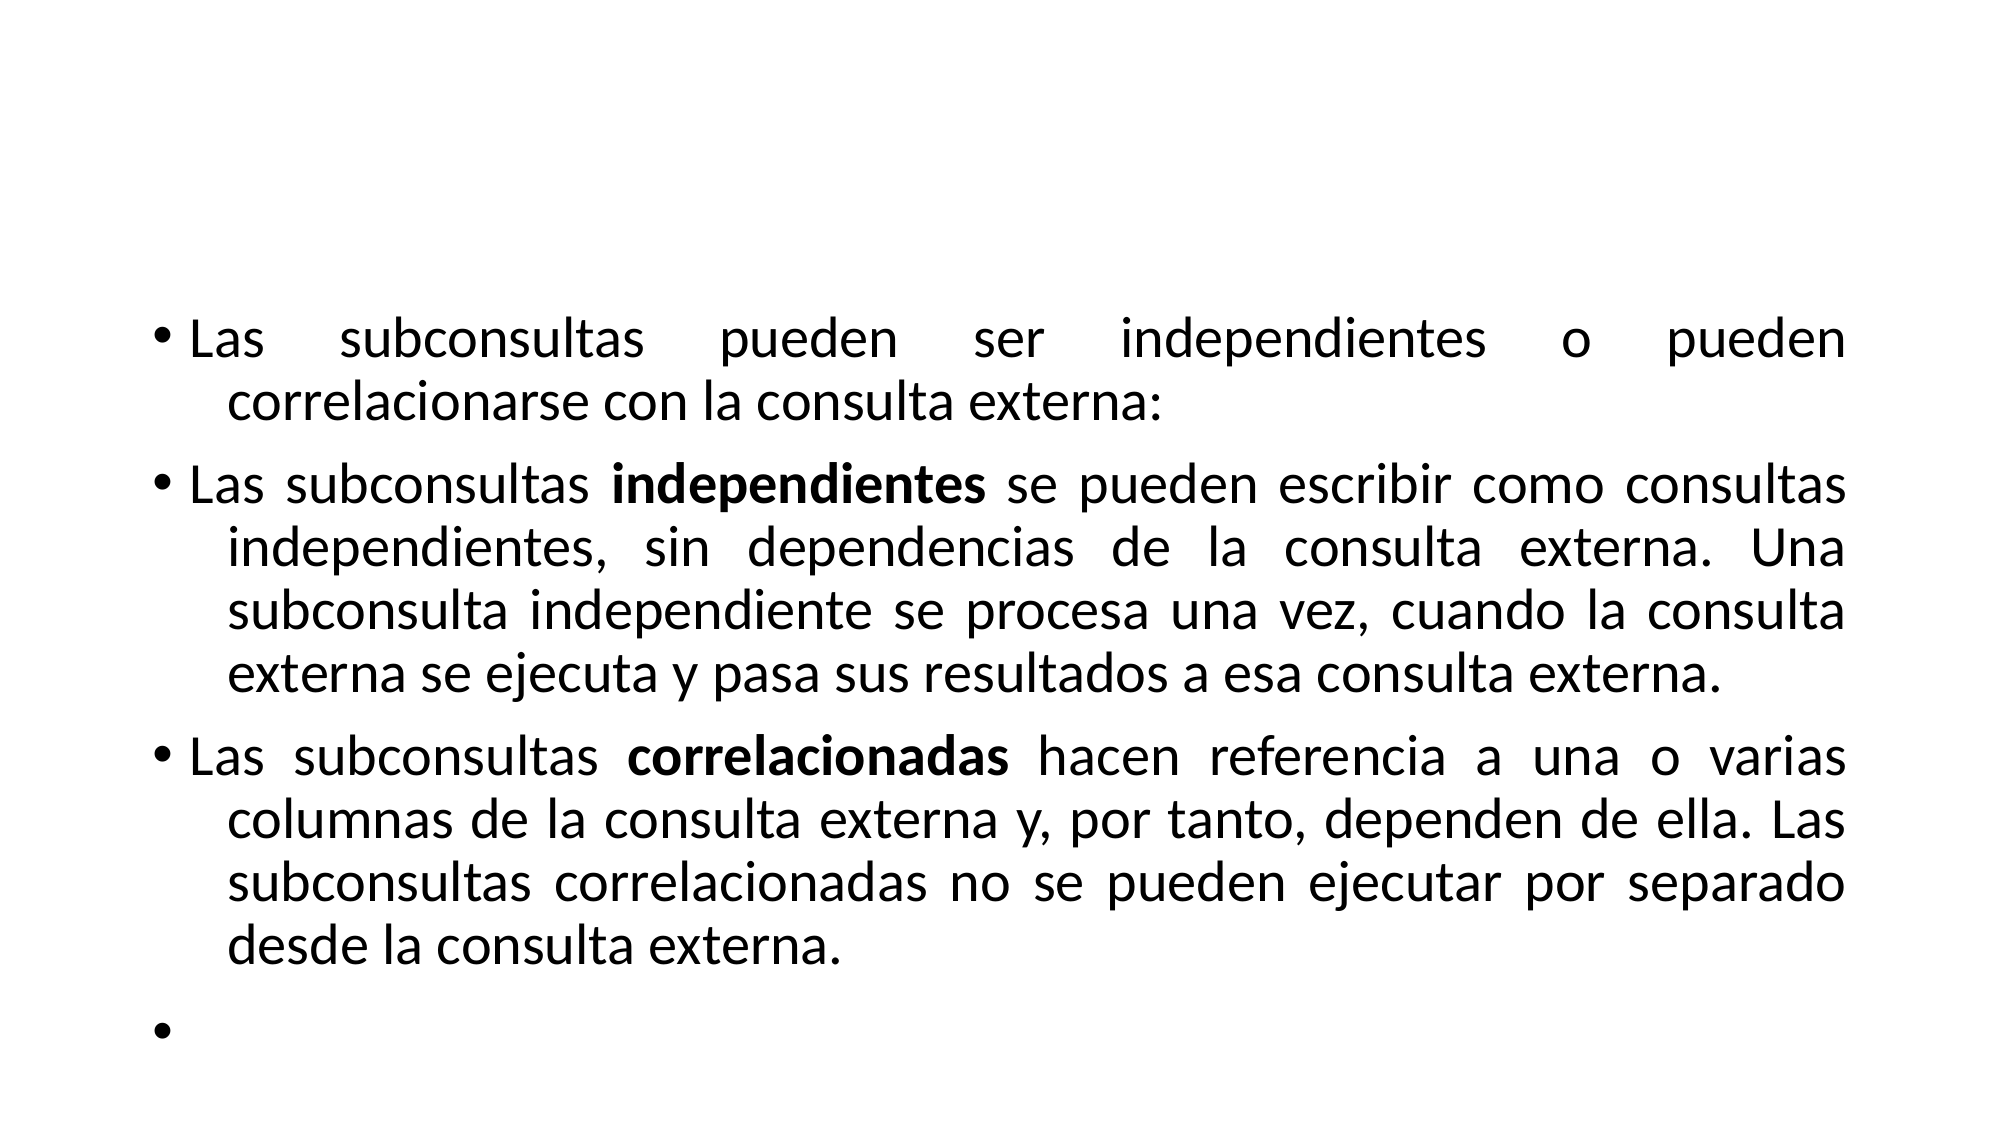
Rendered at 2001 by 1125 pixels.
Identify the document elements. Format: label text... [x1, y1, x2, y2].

list Las subconsultas pueden ser independientes o pueden correlacionarse con la consulta externa: Las subconsultas independientes se pueden escribir como consultas independientes, sin dependencias de la consulta externa. Una subconsulta independiente se procesa una vez, cuando la consulta externa se ejecuta y pasa sus resultados a esa consulta externa. Las subconsultas correlacionadas hacen referencia a una o varias columnas de la consulta externa y, por tanto, dependen de ella. Las subconsultas correlacionadas no se pueden ejecutar por separado desde la consulta externa. [137, 299, 1863, 1014]
